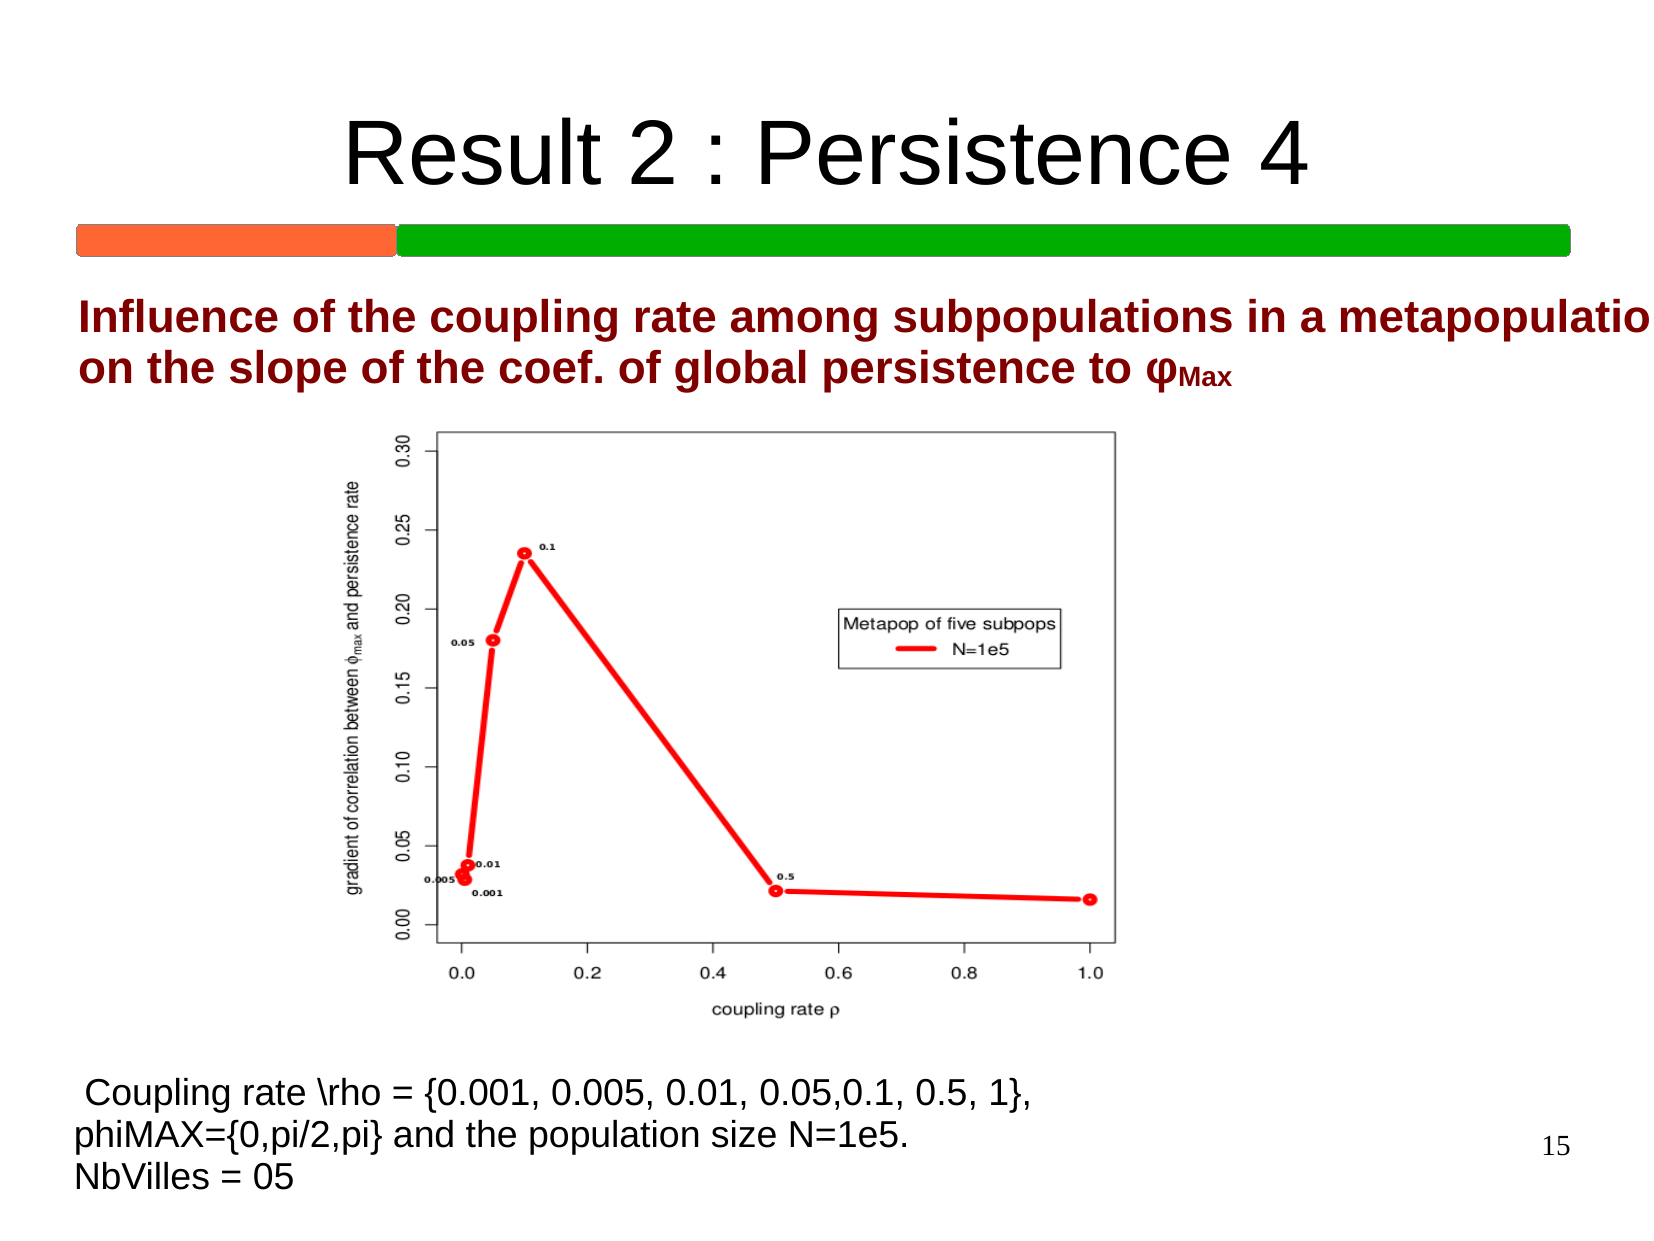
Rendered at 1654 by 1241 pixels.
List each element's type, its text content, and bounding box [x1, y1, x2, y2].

text_box Coupling rate \rho = {0.001, 0.005, 0.01, 0.05,0.1, 0.5, 1}, phiMAX={0,pi/2,pi} and the population size N=1e5. NbVilles = 05 [59, 1063, 1048, 1205]
text_box Influence of the coupling rate among subpopulations in a metapopulation on the slope of the coef. of global persistence to φMax [63, 283, 1654, 415]
title Result 2 : Persistence 4 [82, 49, 1571, 228]
text_box [76, 224, 1571, 257]
picture [342, 416, 1131, 1028]
